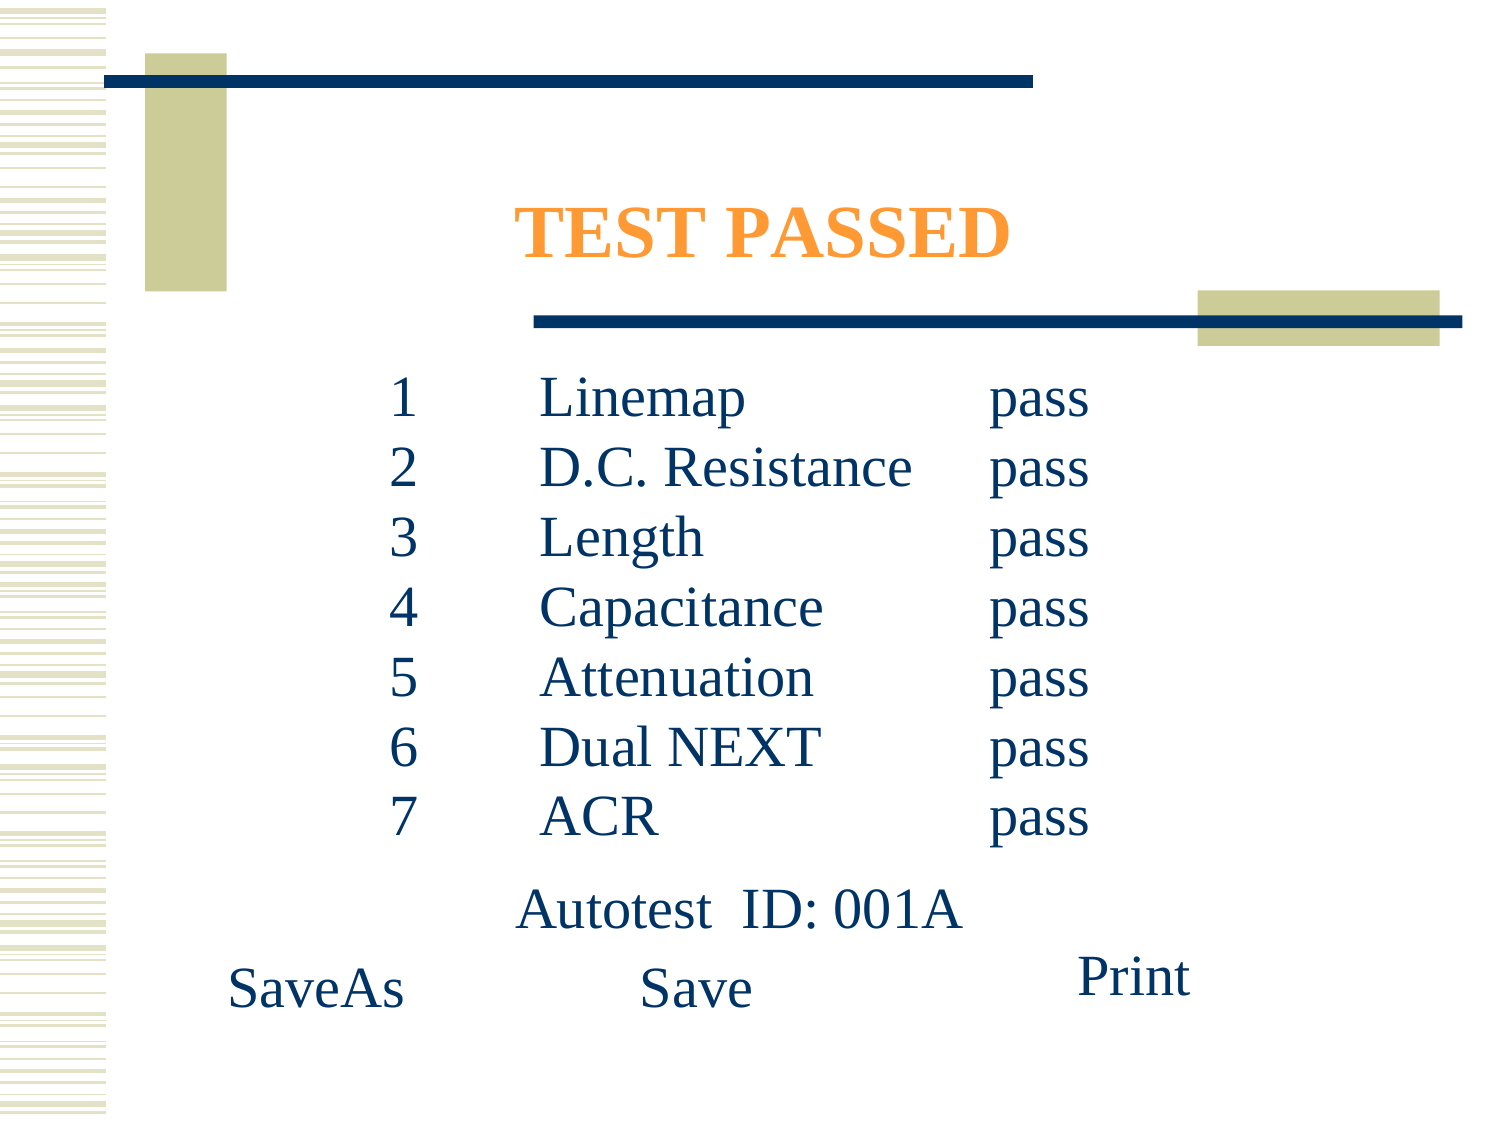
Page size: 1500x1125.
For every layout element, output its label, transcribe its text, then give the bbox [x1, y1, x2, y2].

text_box SaveAs [212, 941, 421, 1028]
text_box Save [625, 941, 769, 1028]
text_box Autotest ID: 001A [500, 862, 979, 948]
text_box TEST PASSED [500, 174, 1029, 281]
text_box 1 Linemap pass 2 D.C. Resistance pass 3 Length pass 4 Capacitance pass 5 Attenuation pass 6 Dual NEXT pass 7 ACR pass [375, 350, 1106, 856]
text_box Print [1062, 929, 1207, 1015]
